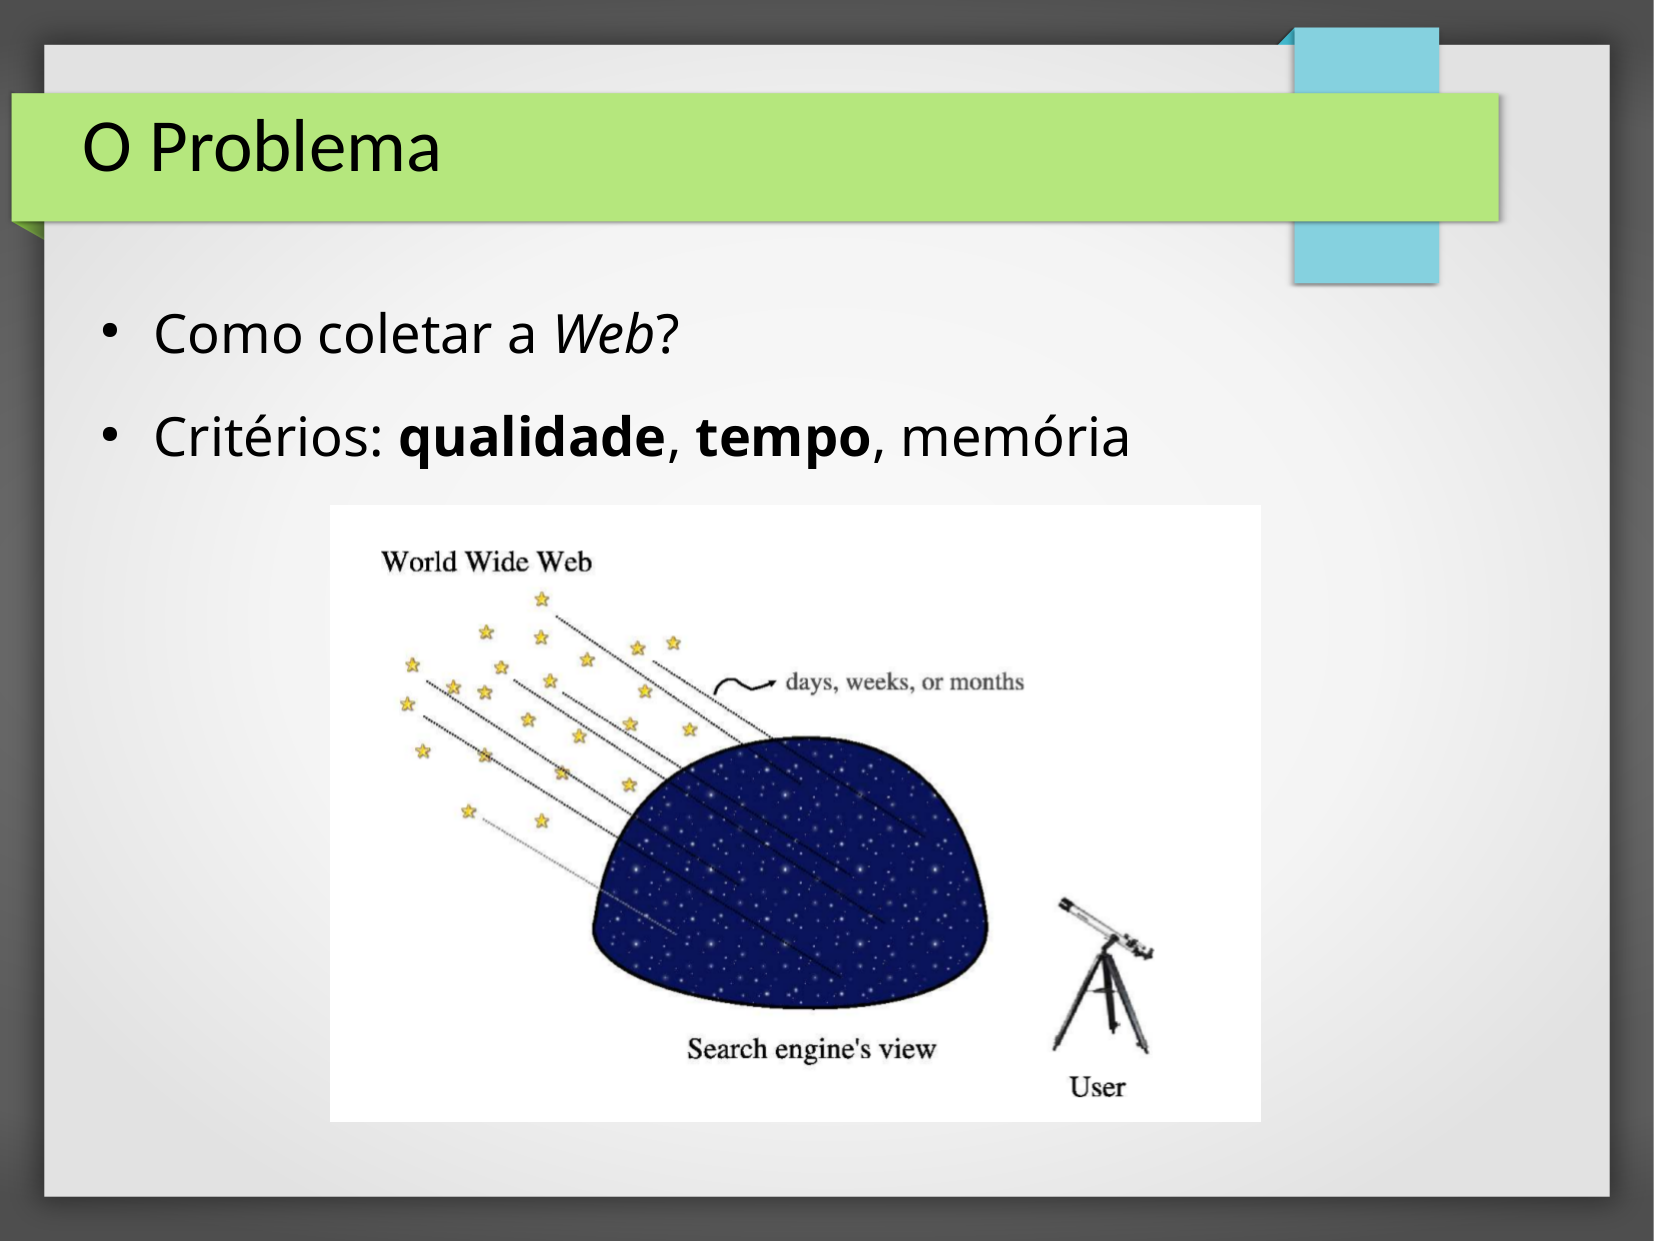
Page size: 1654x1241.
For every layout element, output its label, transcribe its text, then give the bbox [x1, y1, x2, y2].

title O Problema [82, 49, 1571, 257]
picture [0, 0, 1654, 1241]
list Como coletar a Web? Critérios: qualidade, tempo, memória [82, 295, 1571, 1015]
